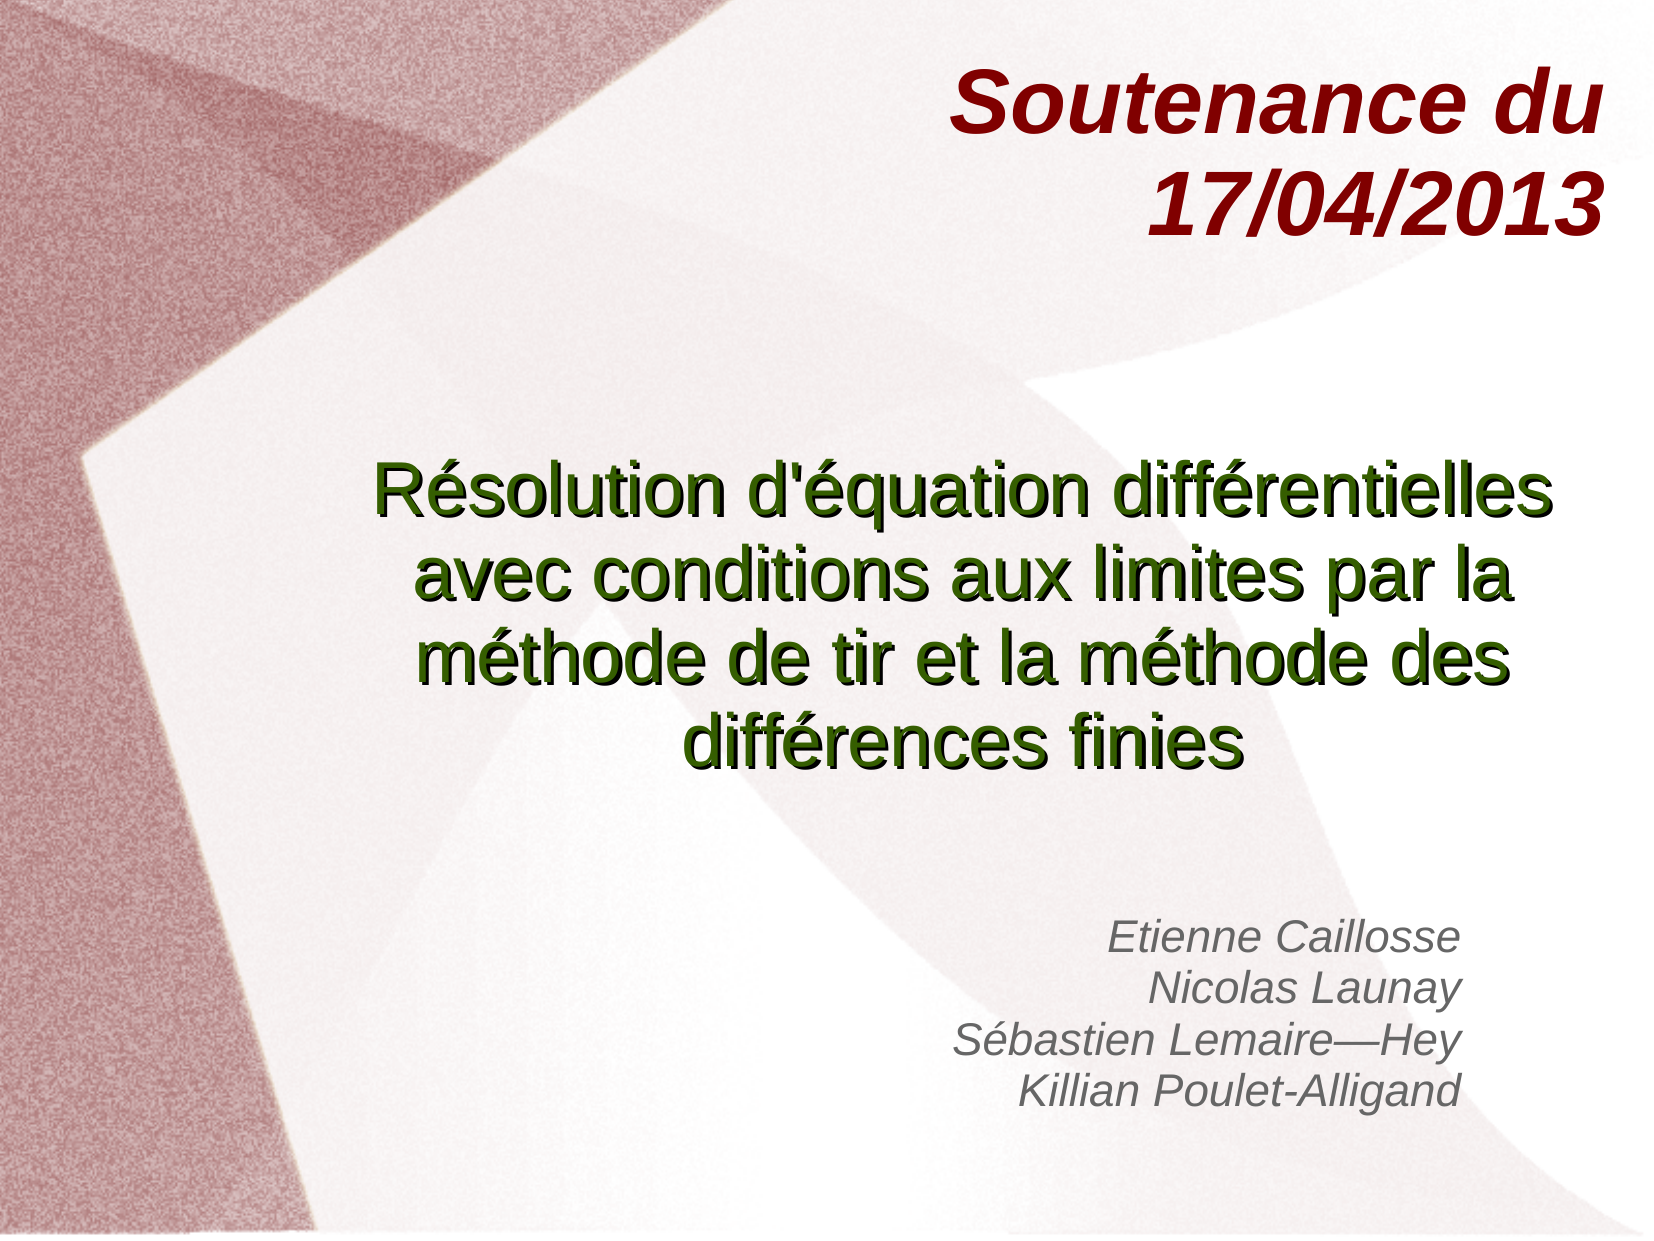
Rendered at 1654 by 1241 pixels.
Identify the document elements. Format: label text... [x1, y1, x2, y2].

subtitle Résolution d'équation différentielles avec conditions aux limites par la méthode de tir et la méthode des différences finies [324, 254, 1601, 975]
text_box Etienne Caillosse Nicolas Launay Sébastien Lemaire—Hey Killian Poulet-Alligand [342, 903, 1477, 1124]
title Soutenance du 17/04/2013 [596, 49, 1607, 257]
picture [0, 0, 1654, 1241]
